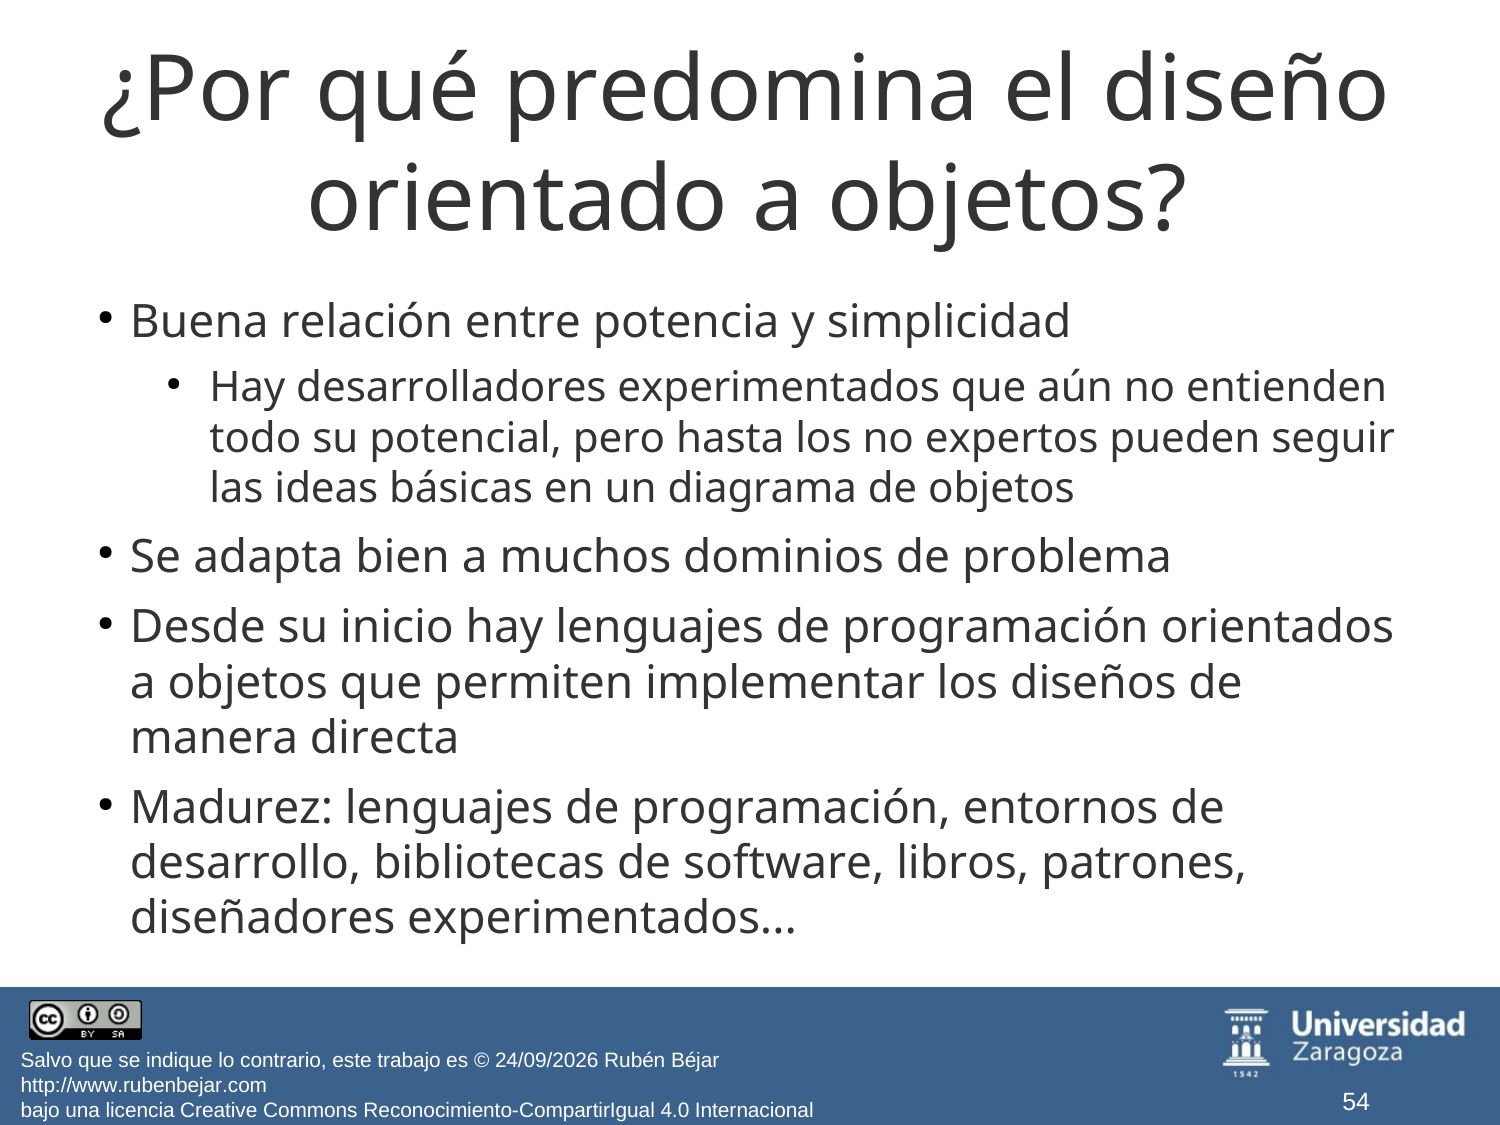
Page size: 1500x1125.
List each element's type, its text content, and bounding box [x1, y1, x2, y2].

title ¿Por qué predomina el diseño orientado a objetos? [74, 21, 1420, 257]
picture [0, 987, 1500, 1125]
list Buena relación entre potencia y simplicidad Hay desarrolladores experimentados que aún no entienden todo su potencial, pero hasta los no expertos pueden seguir las ideas básicas en un diagrama de objetos Se adapta bien a muchos dominios de problema Desde su inicio hay lenguajes de programación orientados a objetos que permiten implementar los diseños de manera directa Madurez: lenguajes de programación, entornos de desarrollo, bibliotecas de software, libros, patrones, diseñadores experimentados... [82, 283, 1418, 957]
